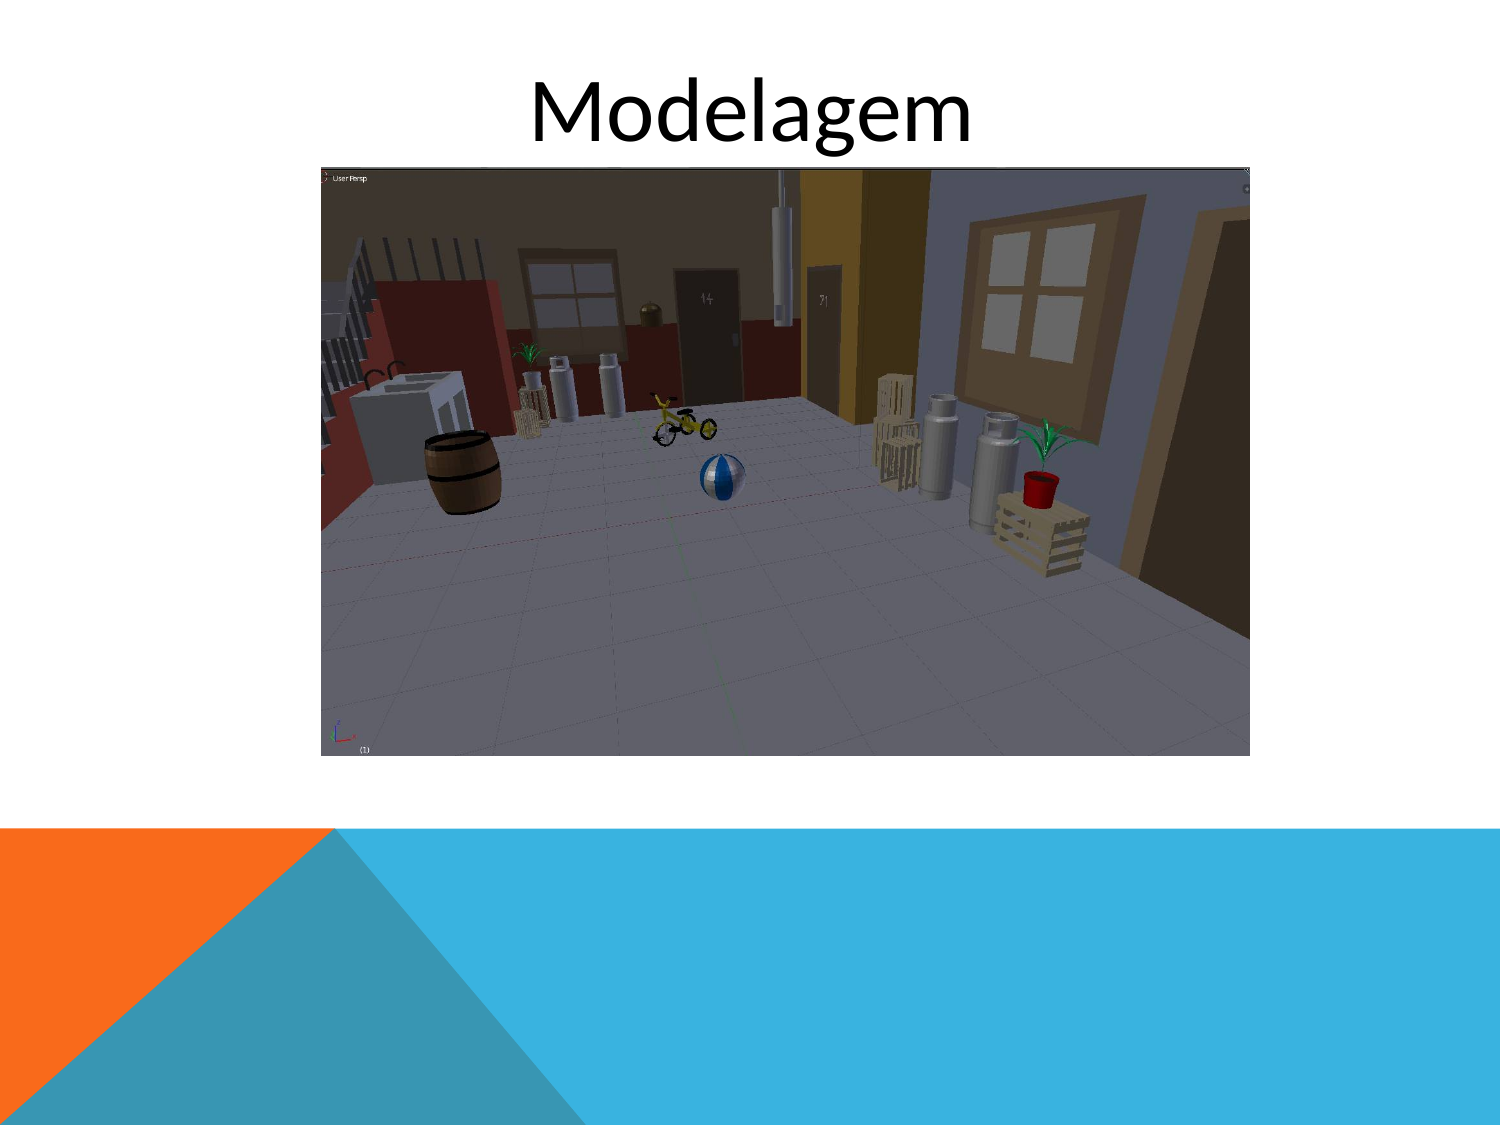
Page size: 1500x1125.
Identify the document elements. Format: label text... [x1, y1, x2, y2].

picture [321, 167, 1250, 756]
title Modelagem [135, 60, 1369, 150]
